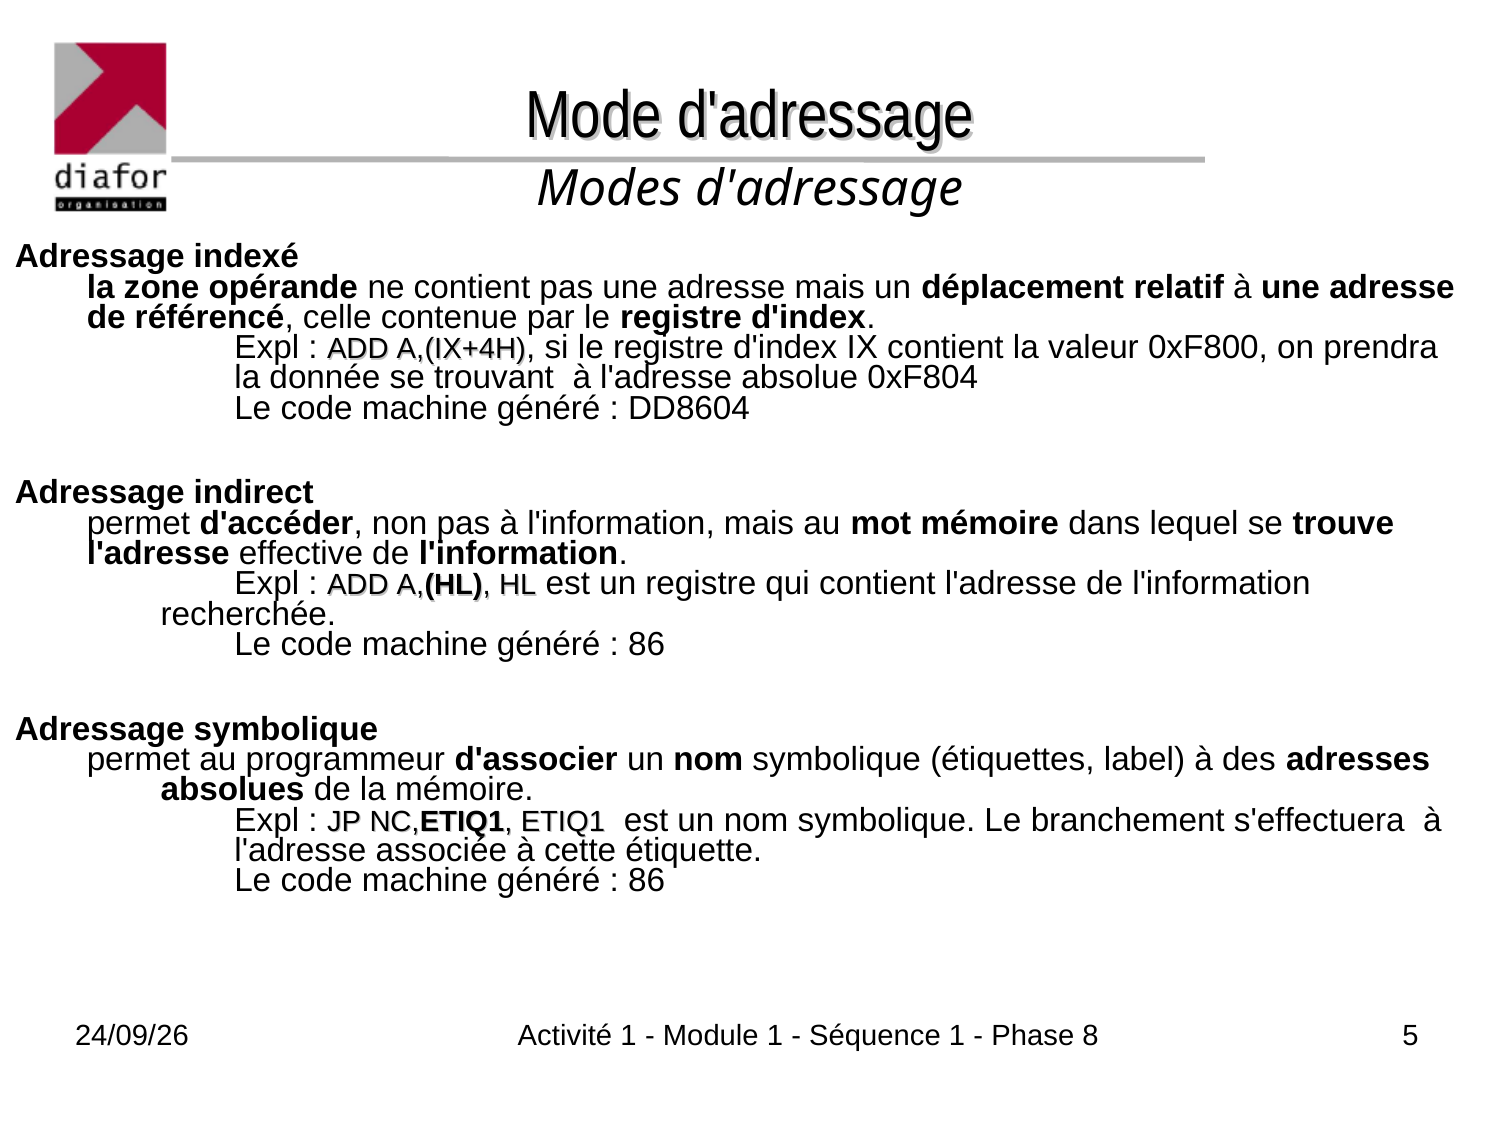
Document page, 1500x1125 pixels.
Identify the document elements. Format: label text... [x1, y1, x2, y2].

text_box Adressage indexé la zone opérande ne contient pas une adresse mais un déplacement relatif à une adresse de référencé, celle contenue par le registre d'index. Expl : ADD A,(IX+4H), si le registre d'index IX contient la valeur 0xF800, on prendra la donnée se trouvant à l'adresse absolue 0xF804 Le code machine généré : DD8604 [0, 236, 1500, 433]
picture [53, 42, 168, 213]
text_box Adressage indirect permet d'accéder, non pas à l'information, mais au mot mémoire dans lequel se trouve l'adresse effective de l'information. Expl : ADD A,(HL), HL est un registre qui contient l'adresse de l'information recherchée. Le code machine généré : 86 [0, 472, 1500, 670]
text_box Adressage symbolique permet au programmeur d'associer un nom symbolique (étiquettes, label) à des adresses absolues de la mémoire. Expl : JP NC,ETIQ1, ETIQ1 est un nom symbolique. Le branchement s'effectuera à l'adresse associée à cette étiquette. Le code machine généré : 86 [0, 708, 1500, 906]
title Mode d'adressage Modes d'adressage [75, 45, 1426, 236]
